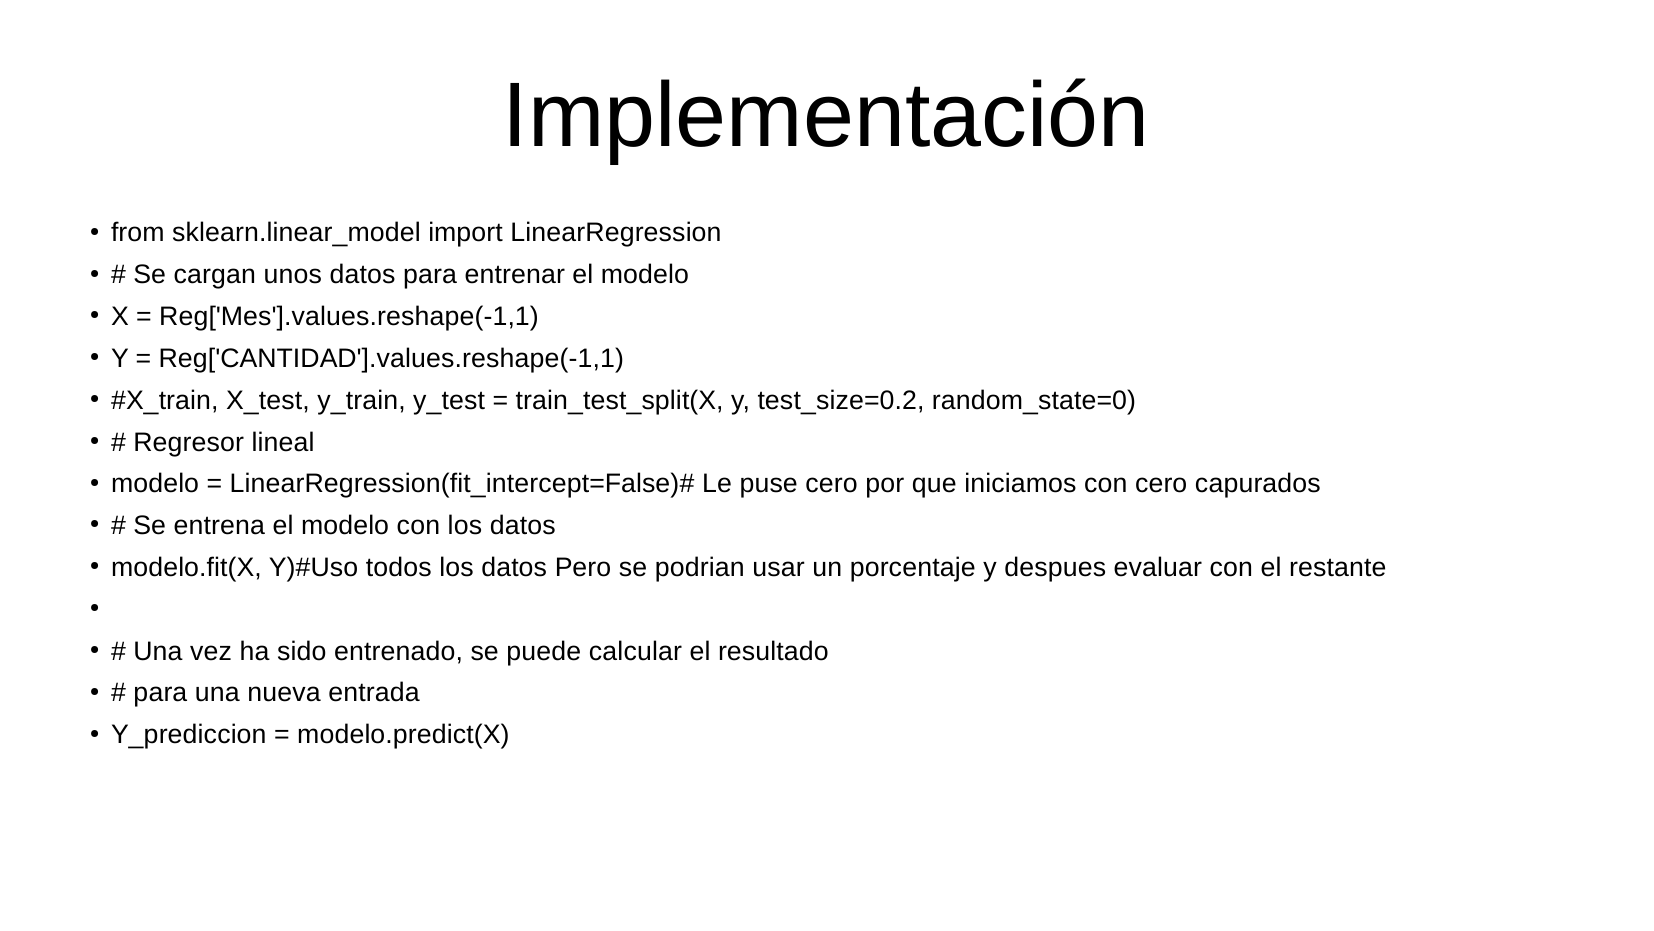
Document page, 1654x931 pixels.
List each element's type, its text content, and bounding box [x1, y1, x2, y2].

list from sklearn.linear_model import LinearRegression # Se cargan unos datos para entrenar el modelo X = Reg['Mes'].values.reshape(-1,1) Y = Reg['CANTIDAD'].values.reshape(-1,1) #X_train, X_test, y_train, y_test = train_test_split(X, y, test_size=0.2, random_state=0) # Regresor lineal modelo = LinearRegression(fit_intercept=False)# Le puse cero por que iniciamos con cero capurados # Se entrena el modelo con los datos modelo.fit(X, Y)#Uso todos los datos Pero se podrian usar un porcentaje y despues evaluar con el restante # Una vez ha sido entrenado, se puede calcular el resultado # para una nueva entrada Y_prediccion = modelo.predict(X) [82, 217, 1571, 758]
title Implementación [82, 37, 1571, 193]
